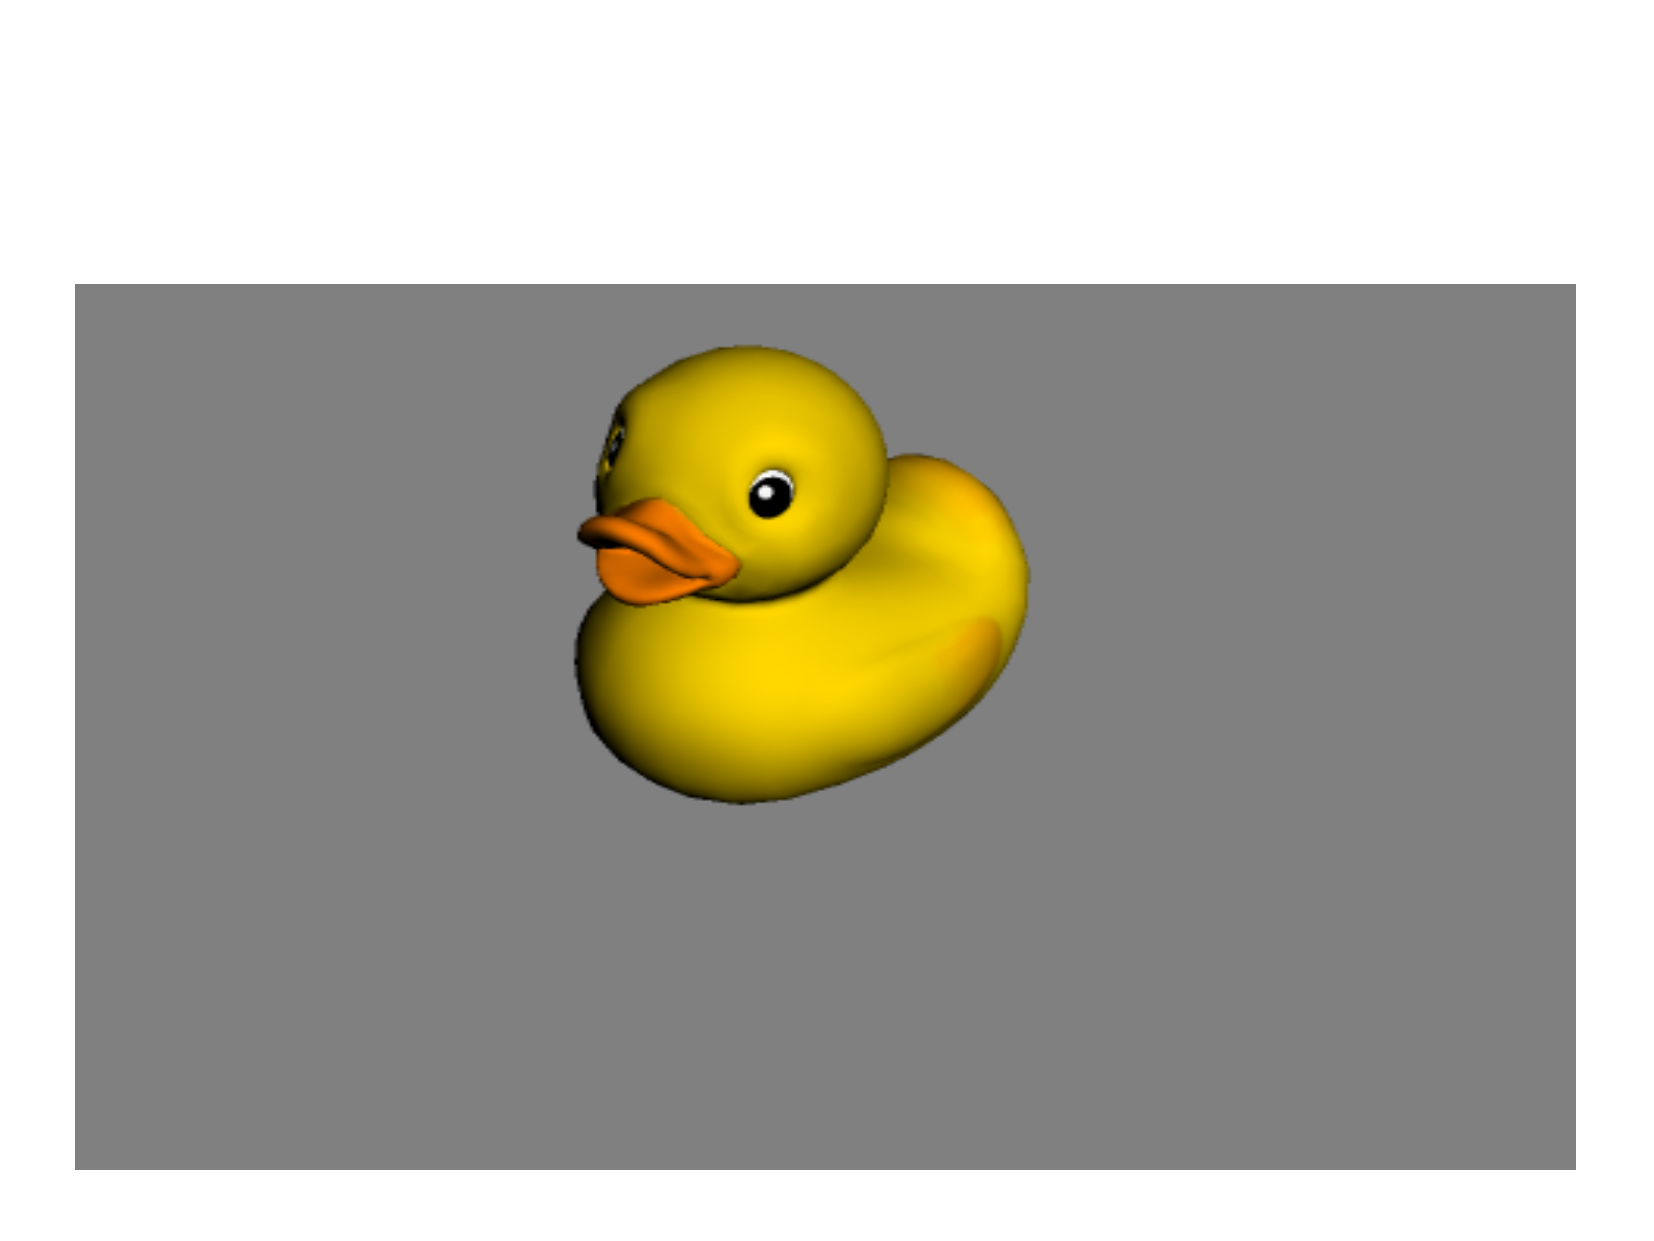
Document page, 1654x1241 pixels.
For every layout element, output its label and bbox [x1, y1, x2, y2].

picture [75, 285, 1576, 1171]
